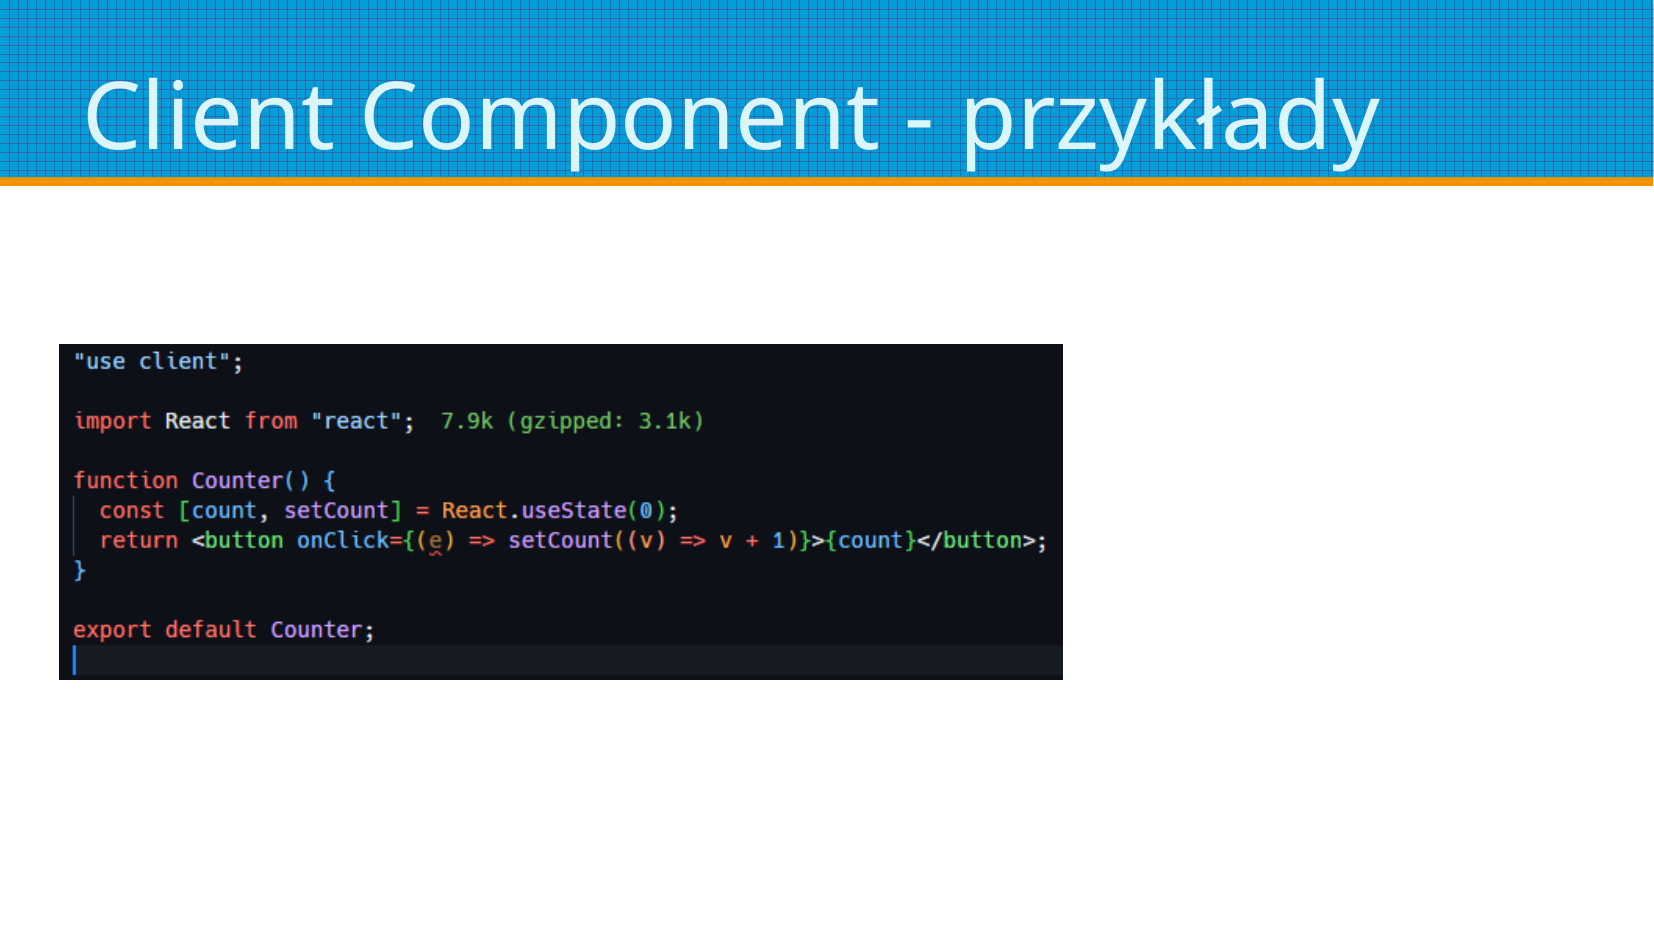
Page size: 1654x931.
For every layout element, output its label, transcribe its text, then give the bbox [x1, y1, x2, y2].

title Client Component - przykłady [82, 14, 1571, 178]
picture [59, 344, 1063, 680]
